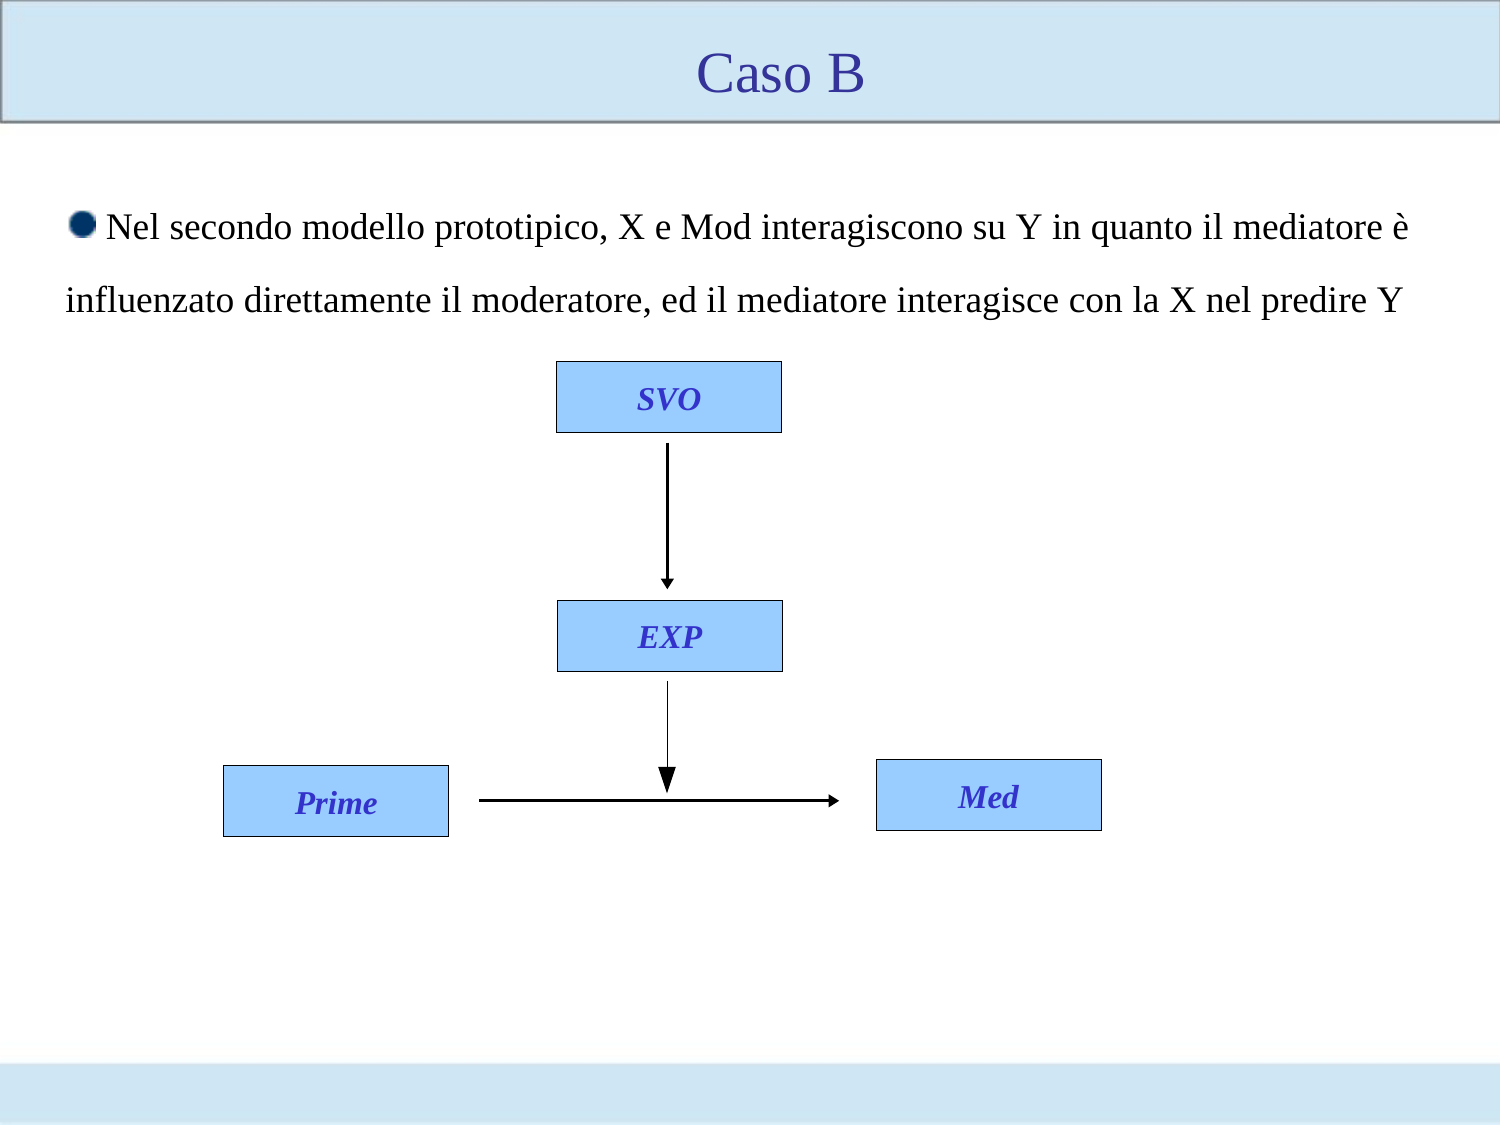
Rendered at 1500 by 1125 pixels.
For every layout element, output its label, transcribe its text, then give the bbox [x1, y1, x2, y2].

title Caso B [249, 21, 1313, 117]
text_box Nel secondo modello prototipico, X e Mod interagiscono su Y in quanto il mediatore è influenzato direttamente il moderatore, ed il mediatore interagisce con la X nel predire Y [50, 160, 1476, 328]
text_box Med [876, 759, 1102, 831]
text_box Prime [223, 765, 449, 837]
picture [0, 0, 1500, 1125]
text_box SVO [556, 361, 782, 433]
text_box EXP [557, 600, 783, 672]
